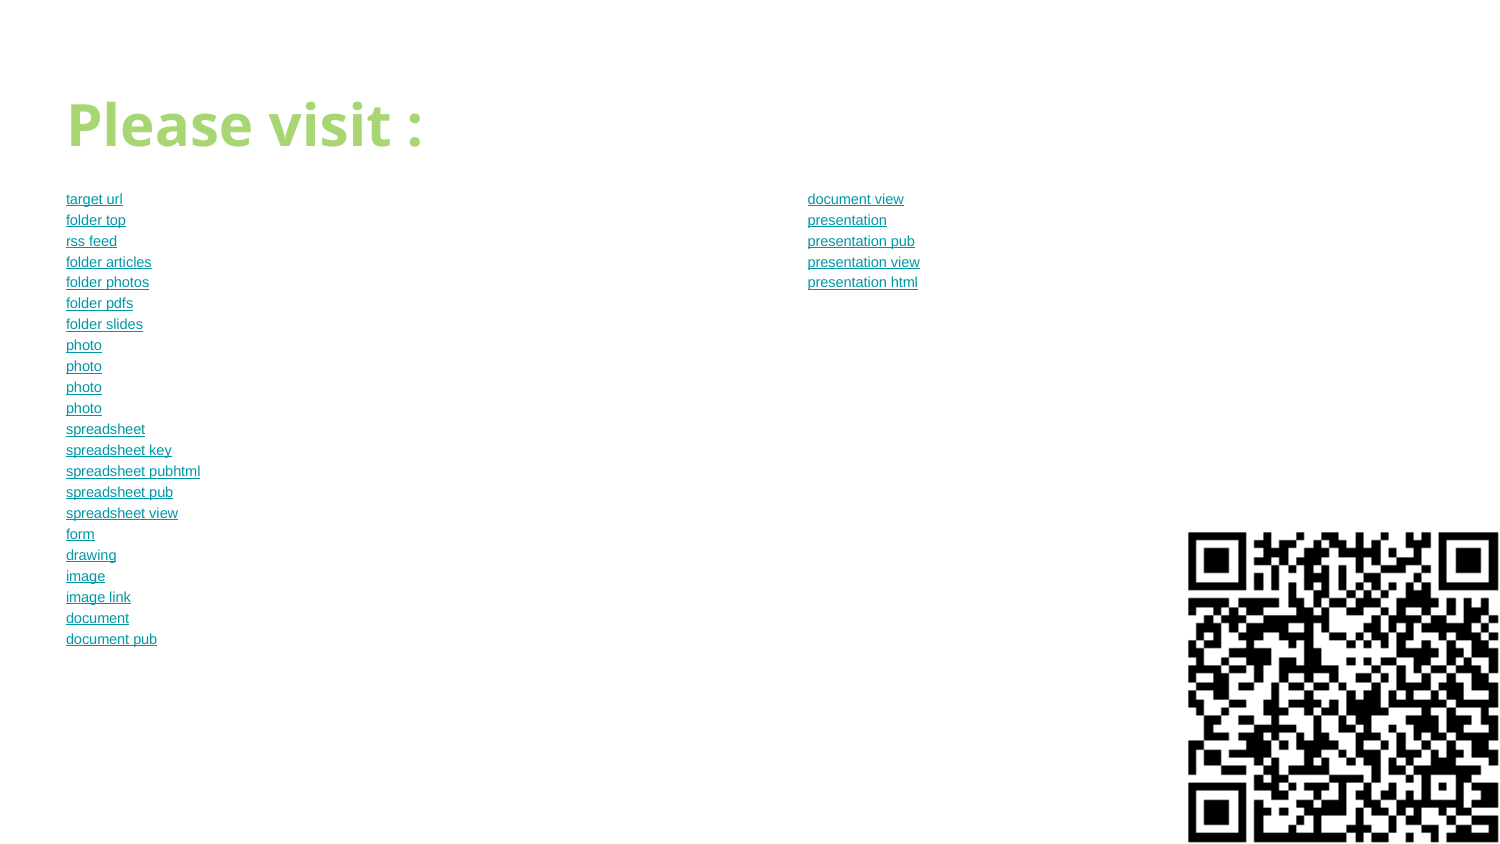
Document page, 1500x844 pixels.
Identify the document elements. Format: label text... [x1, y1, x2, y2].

title Please visit : [51, 72, 1449, 167]
list target url folder top rss feed folder articles folder photos folder pdfs folder slides photo photo photo photo spreadsheet spreadsheet key spreadsheet pubhtml spreadsheet pub spreadsheet view form drawing image image link document document pub [51, 189, 708, 750]
list document view presentation presentation pub presentation view presentation html [792, 189, 1449, 750]
picture [1187, 531, 1500, 844]
